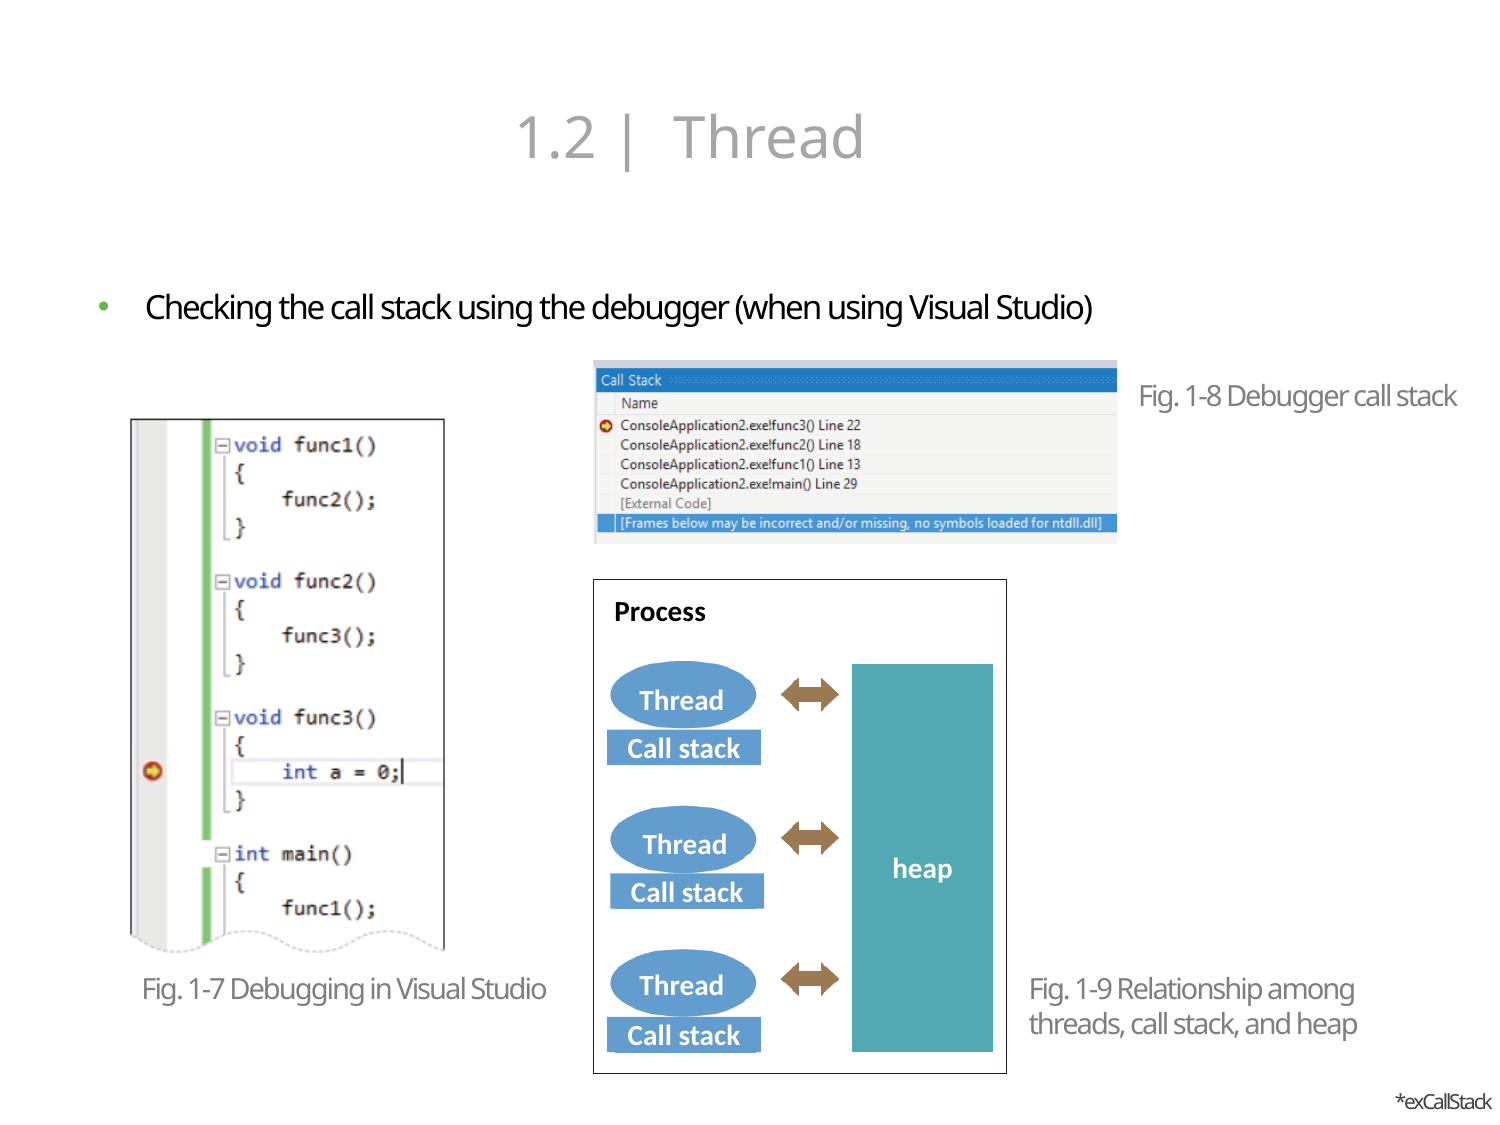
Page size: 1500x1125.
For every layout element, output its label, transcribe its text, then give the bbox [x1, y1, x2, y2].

text_box Call stack [607, 729, 761, 766]
text_box *exCallStack [1379, 1081, 1500, 1122]
picture [593, 360, 1118, 544]
text_box Call stack [610, 873, 765, 909]
text_box Thread [632, 825, 739, 861]
text_box Fig. 1-9 Relationship among threads, call stack, and heap [1013, 962, 1367, 1049]
picture [587, 568, 1013, 1078]
text_box Checking the call stack using the debugger (when using Visual Studio) [82, 258, 1424, 329]
text_box Thread [628, 681, 736, 717]
text_box Fig. 1-8 Debugger call stack [1123, 370, 1467, 421]
picture [122, 402, 459, 975]
text_box heap [869, 849, 976, 885]
text_box Call stack [607, 1016, 761, 1053]
text_box Thread [628, 966, 736, 1003]
text_box 1.2 | Thread [165, 92, 1216, 178]
text_box Fig. 1-7 Debugging in Visual Studio [126, 962, 561, 1013]
text_box Process [607, 592, 714, 628]
